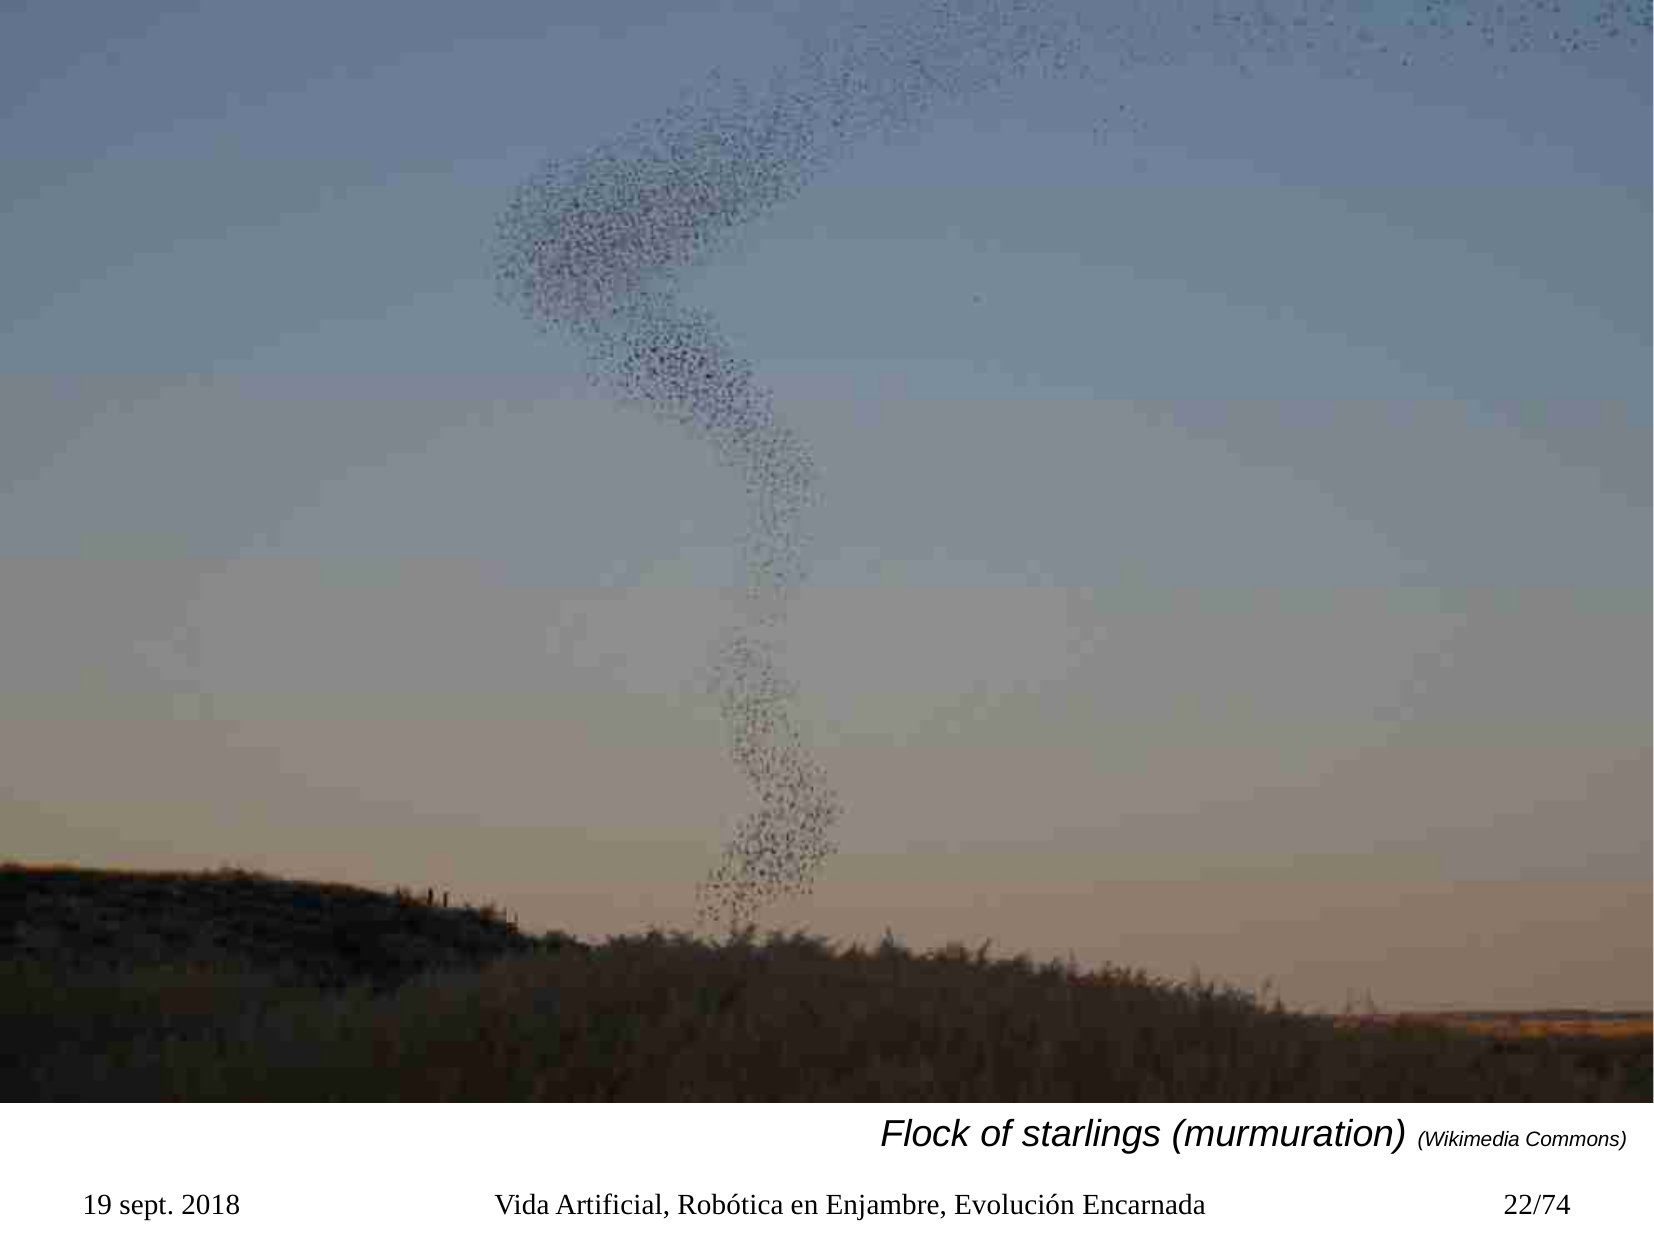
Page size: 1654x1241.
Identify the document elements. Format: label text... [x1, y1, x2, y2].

picture [0, 0, 1654, 1103]
text_box Flock of starlings (murmuration) (Wikimedia Commons) [177, 1105, 1642, 1163]
